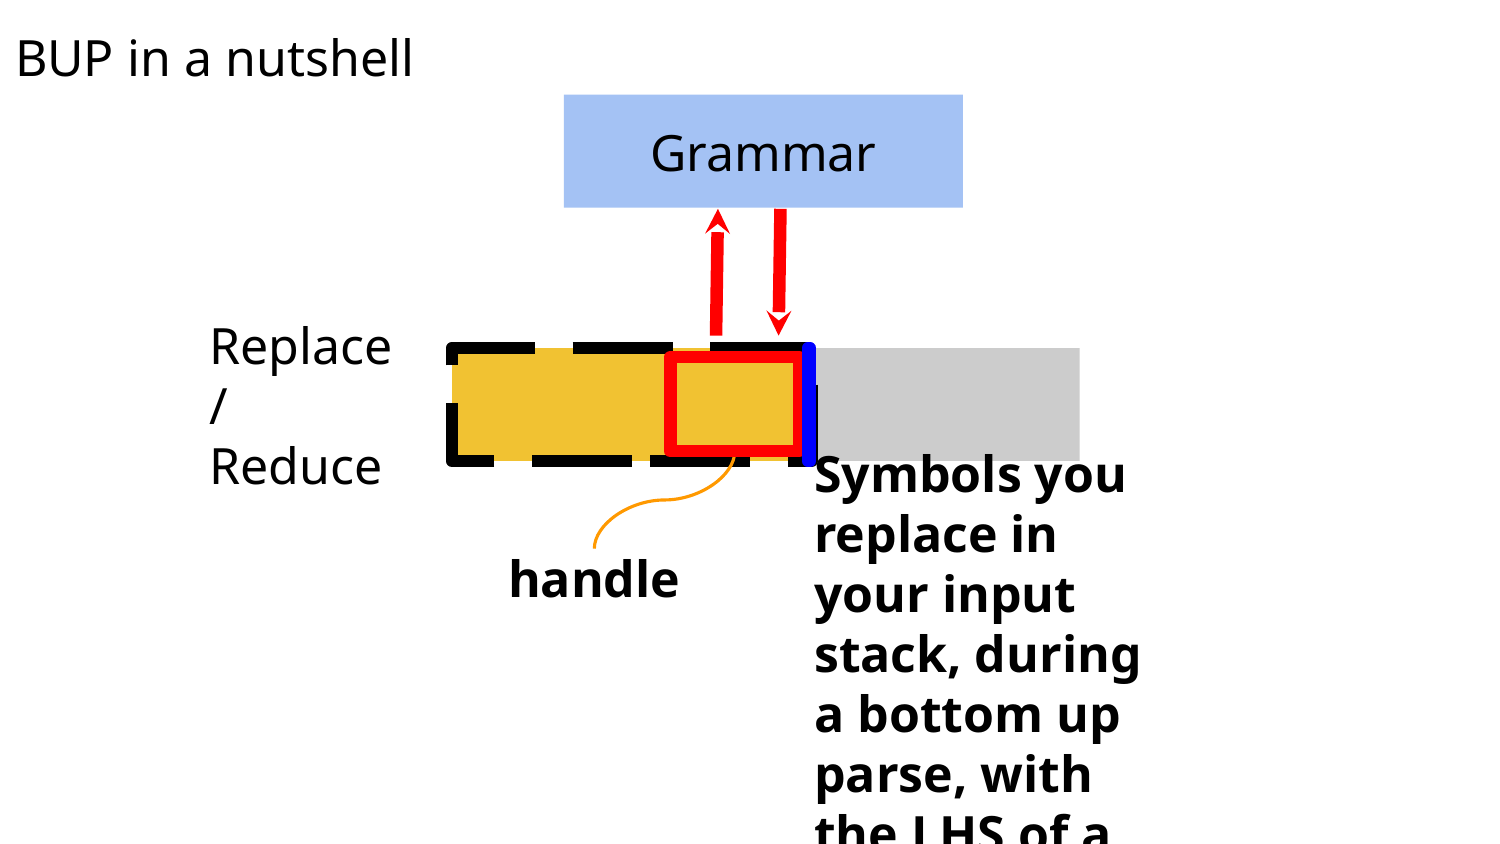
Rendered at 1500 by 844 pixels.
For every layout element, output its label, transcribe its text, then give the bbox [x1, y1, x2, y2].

text_box Grammar [563, 94, 963, 208]
text_box Replace/ Reduce [194, 348, 417, 461]
text_box BUP in a nutshell [0, 0, 564, 113]
text_box Symbols you replace in your input stack, during a bottom up parse, with the LHS of a production [799, 650, 1200, 716]
text_box [816, 348, 1080, 461]
text_box handle [454, 548, 735, 606]
text_box [452, 348, 802, 461]
